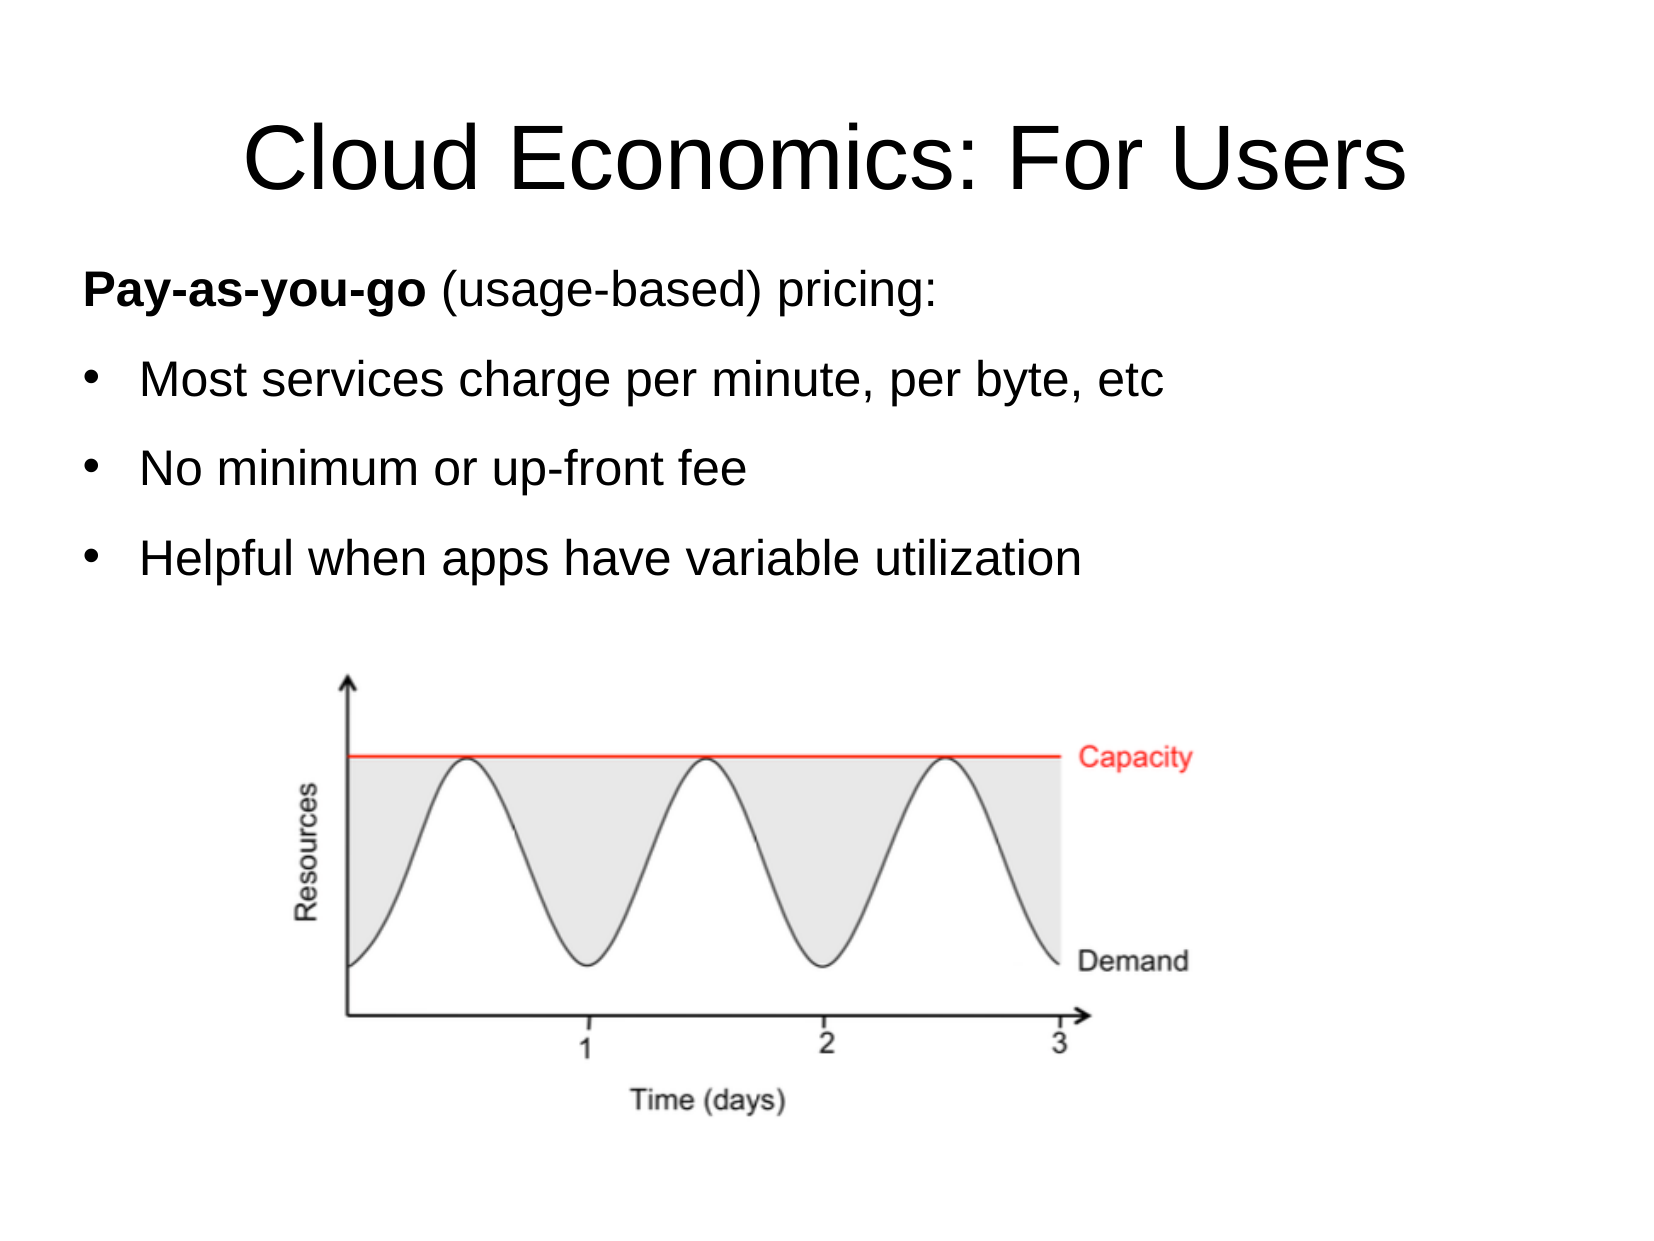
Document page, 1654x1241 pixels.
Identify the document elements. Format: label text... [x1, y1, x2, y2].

title Cloud Economics: For Users [82, 49, 1571, 256]
list Pay-as-you-go (usage-based) pricing: Most services charge per minute, per byte, etc No minimum or up-front fee Helpful when apps have variable utilization [82, 256, 1571, 1020]
picture [275, 657, 1225, 1125]
